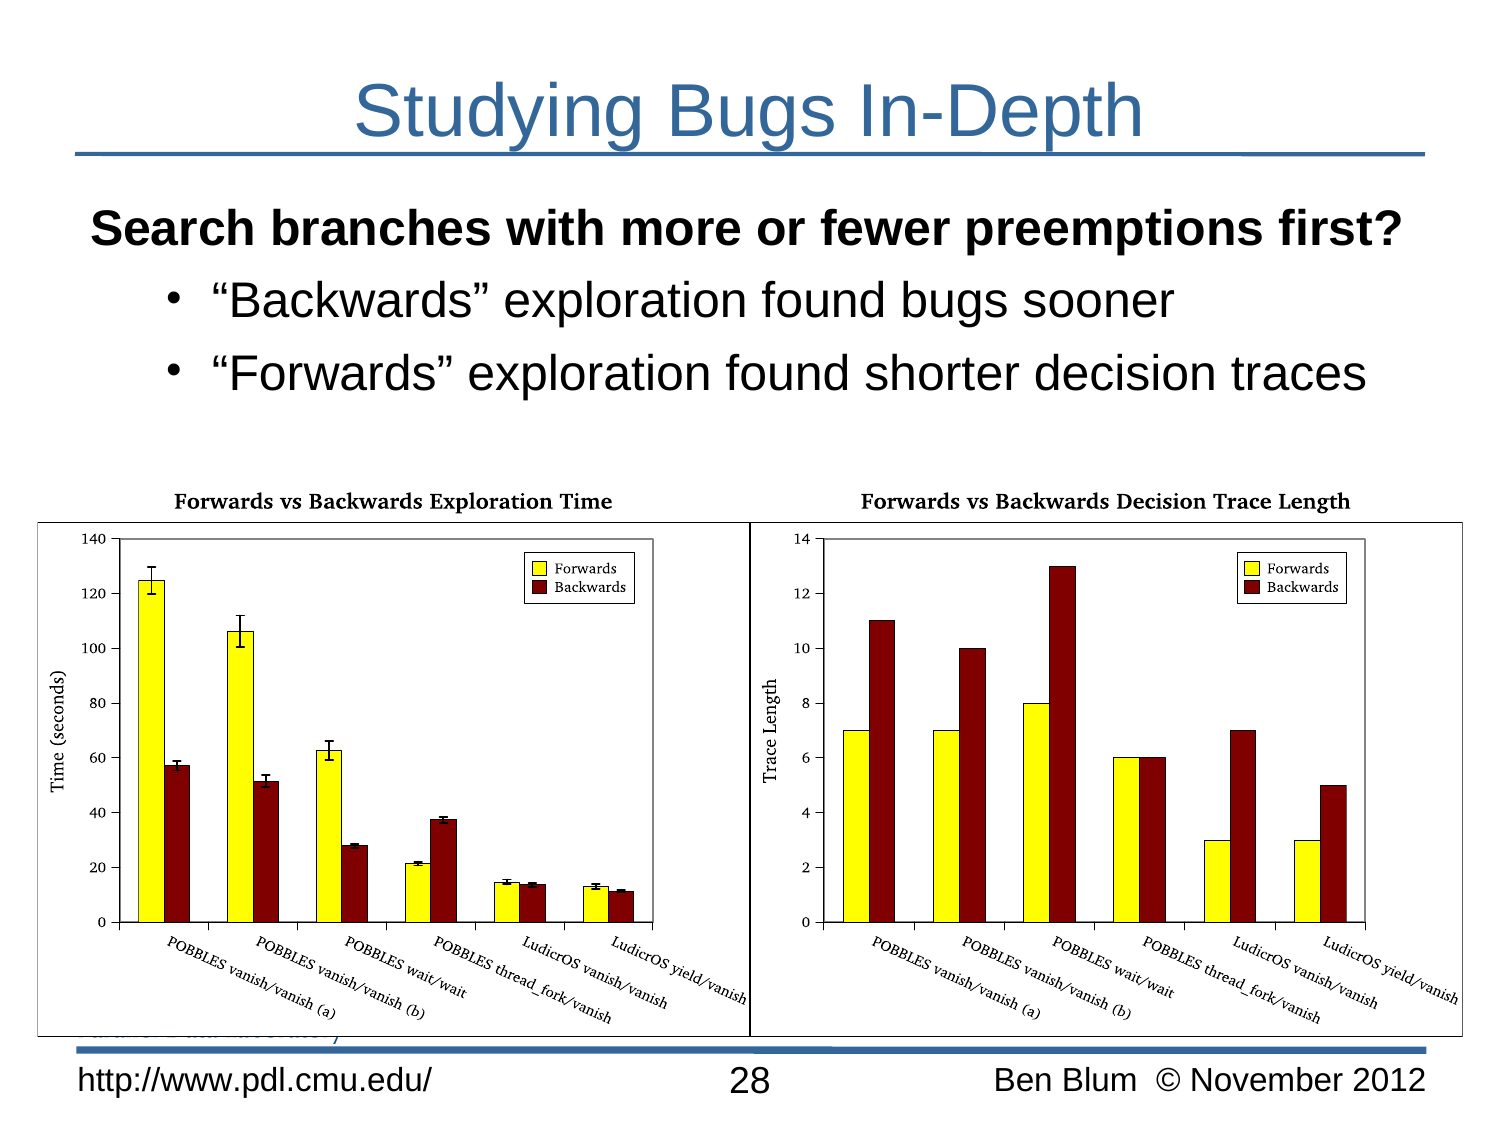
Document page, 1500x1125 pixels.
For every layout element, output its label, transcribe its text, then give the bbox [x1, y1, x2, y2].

title Studying Bugs In-Depth [112, 50, 1388, 163]
list Search branches with more or fewer preemptions first? “Backwards” exploration found bugs sooner “Forwards” exploration found shorter decision traces [75, 187, 1426, 487]
picture [37, 487, 1463, 1044]
